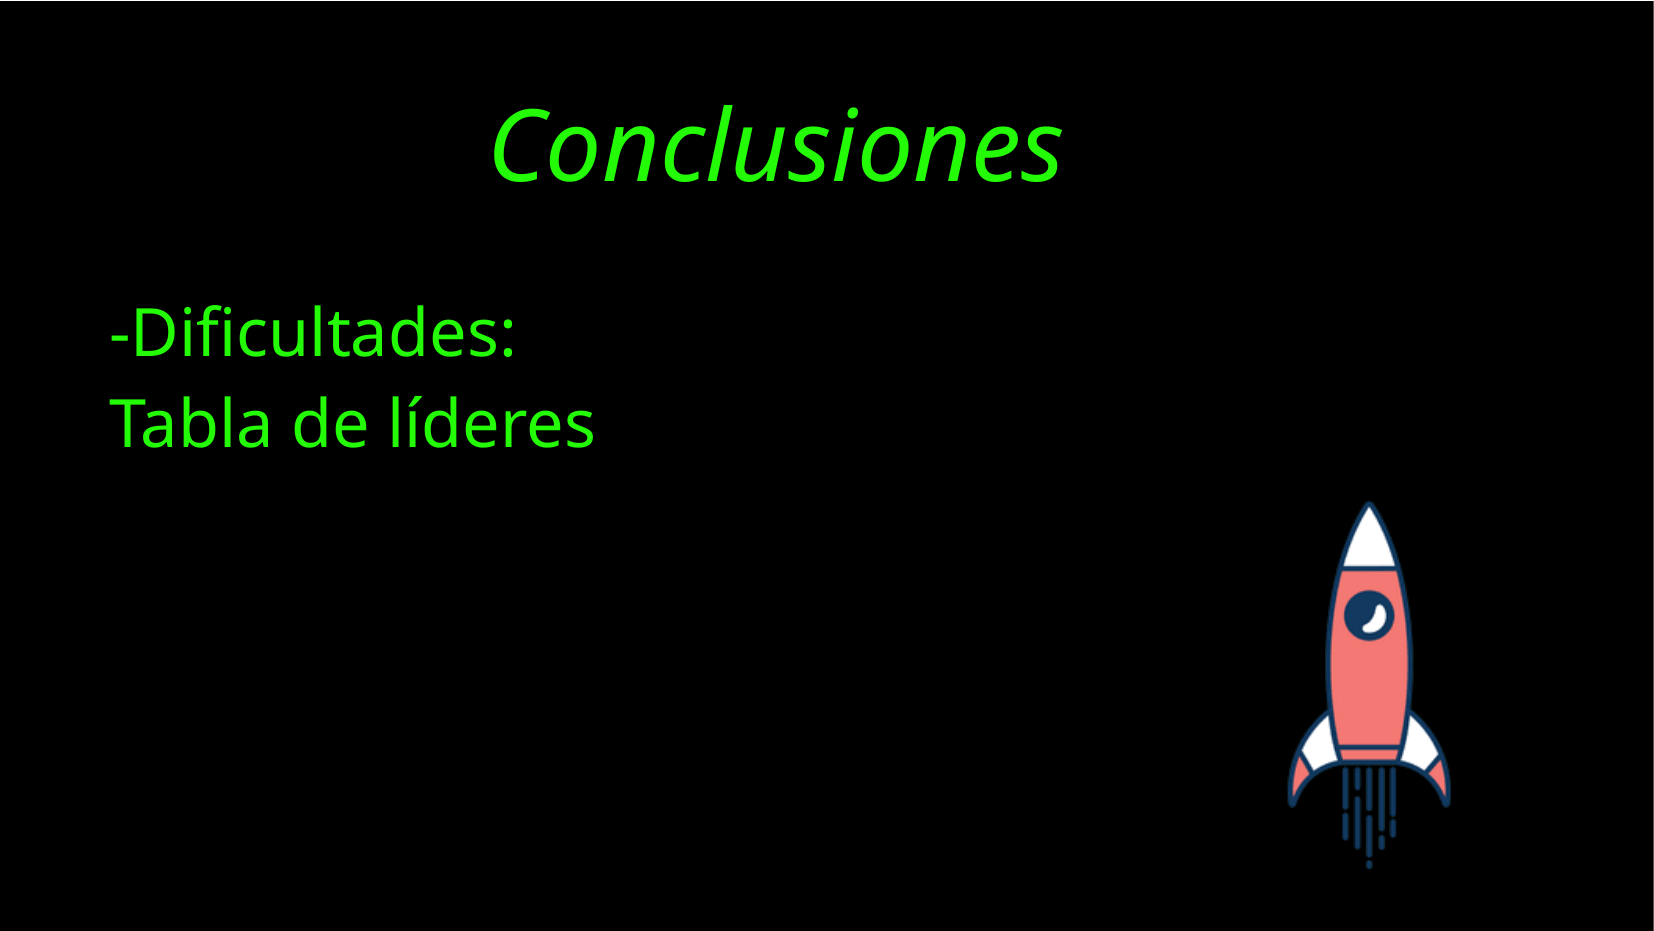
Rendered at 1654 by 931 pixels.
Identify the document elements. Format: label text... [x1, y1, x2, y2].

text_box Conclusiones [472, 66, 1453, 189]
picture [0, 1, 1654, 931]
text_box -Dificultades: Tabla de líderes [94, 277, 827, 508]
